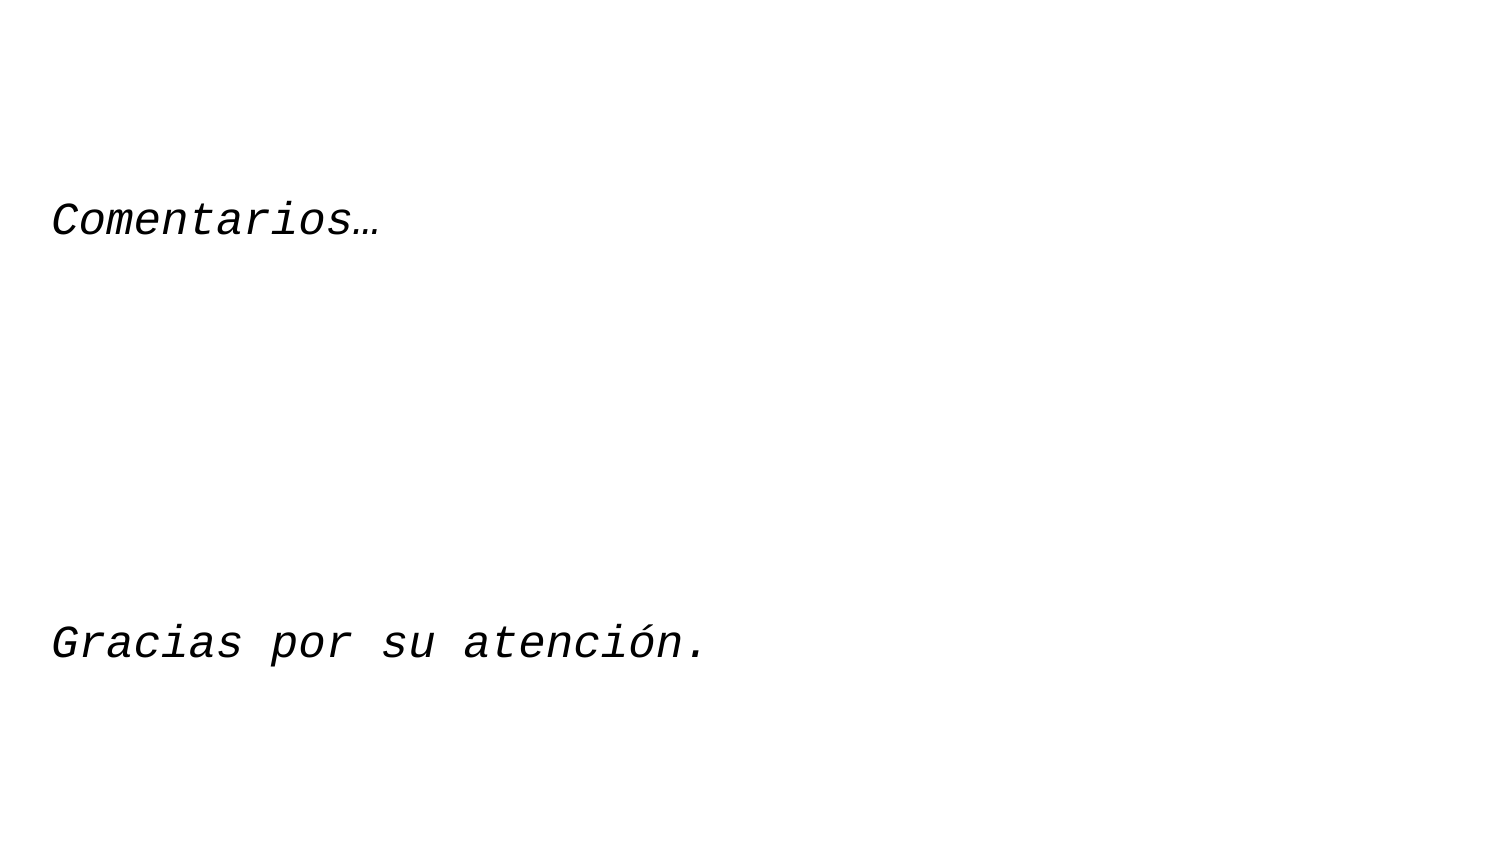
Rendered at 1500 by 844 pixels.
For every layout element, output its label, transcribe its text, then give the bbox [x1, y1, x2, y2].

list Comentarios… Gracias por su atención. [51, 189, 1449, 750]
